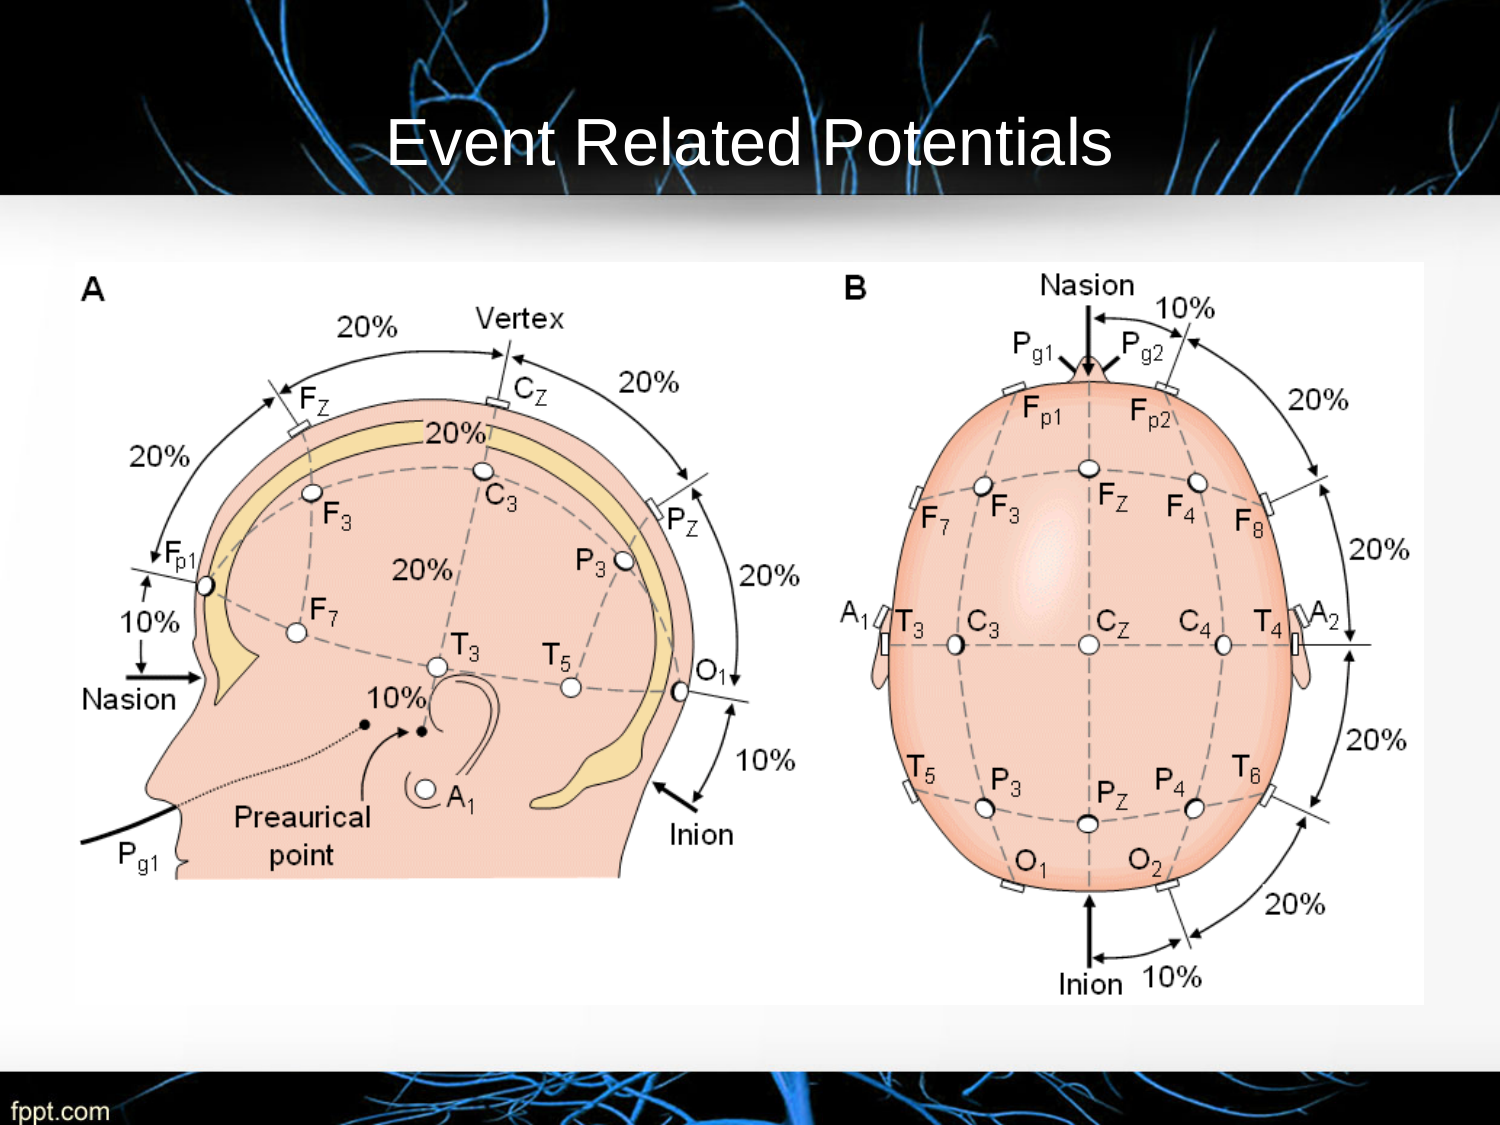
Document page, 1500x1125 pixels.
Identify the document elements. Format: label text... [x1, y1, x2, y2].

picture [0, 0, 1500, 1125]
title Event Related Potentials [75, 45, 1425, 233]
